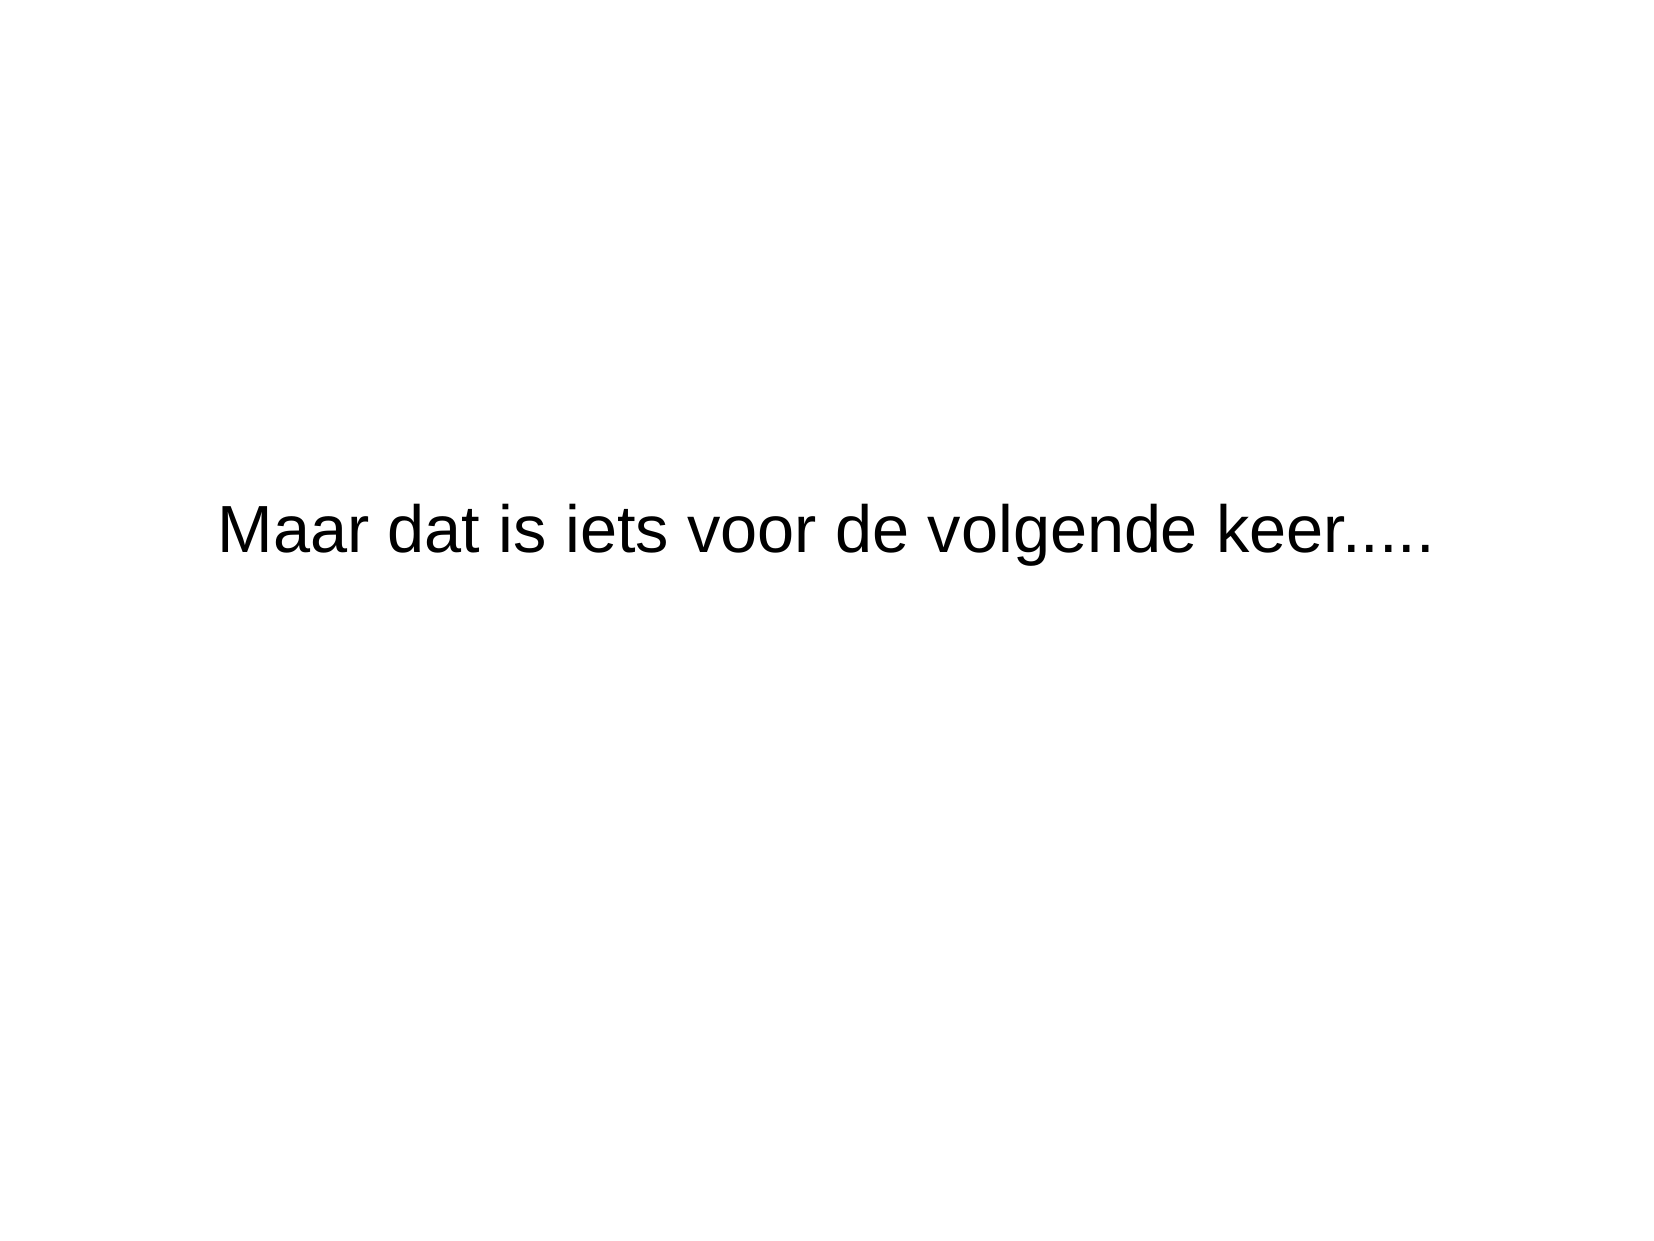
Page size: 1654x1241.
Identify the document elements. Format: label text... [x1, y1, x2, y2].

subtitle Maar dat is iets voor de volgende keer..... [82, 49, 1571, 1010]
